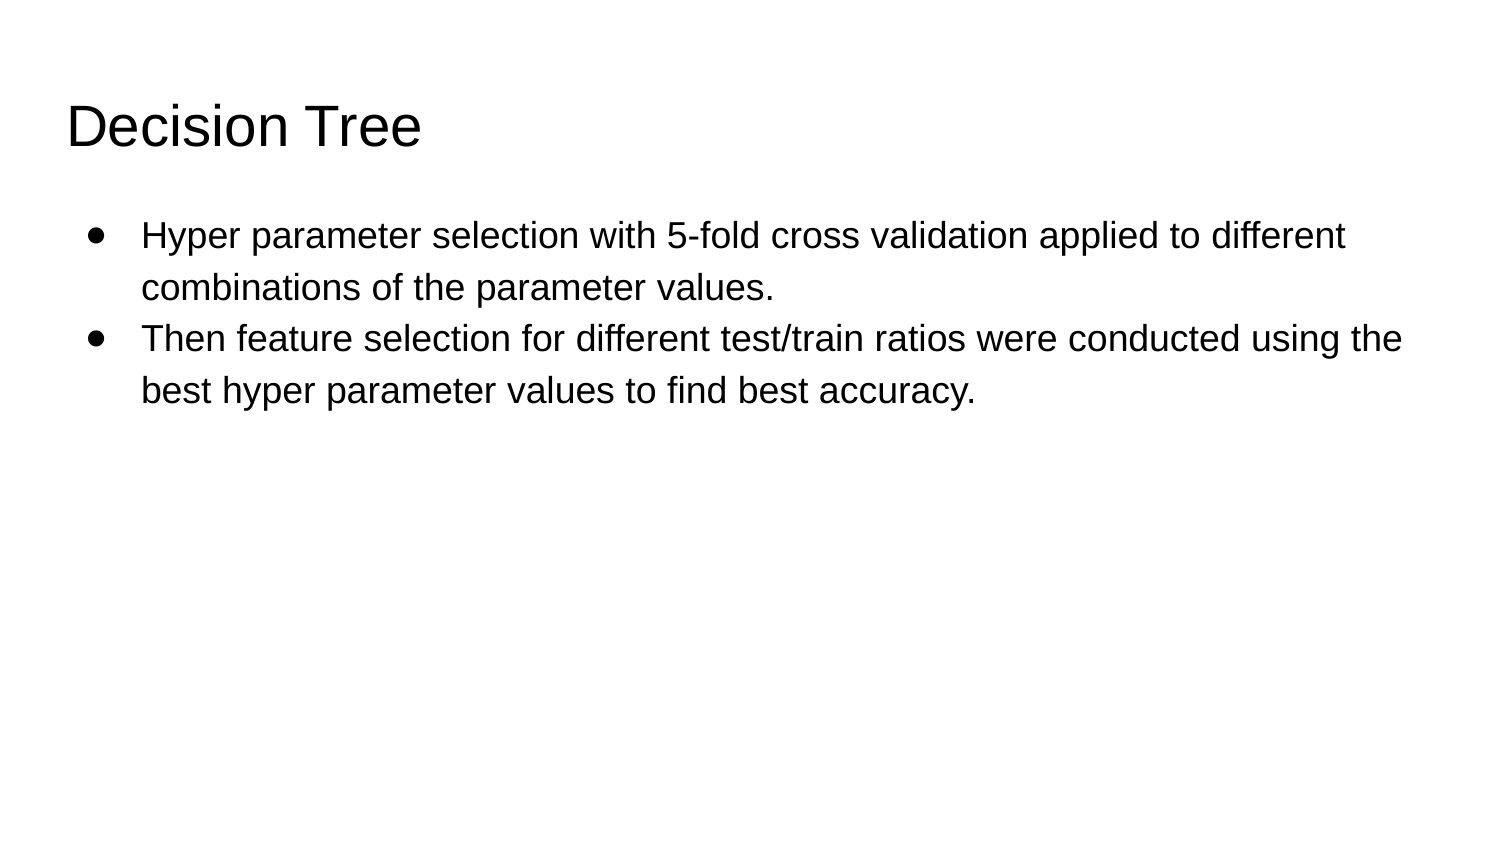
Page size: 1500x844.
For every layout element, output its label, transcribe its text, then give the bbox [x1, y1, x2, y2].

list Hyper parameter selection with 5-fold cross validation applied to different combinations of the parameter values. Then feature selection for different test/train ratios were conducted using the best hyper parameter values to find best accuracy. [51, 189, 1449, 750]
title Decision Tree [51, 72, 1449, 167]
